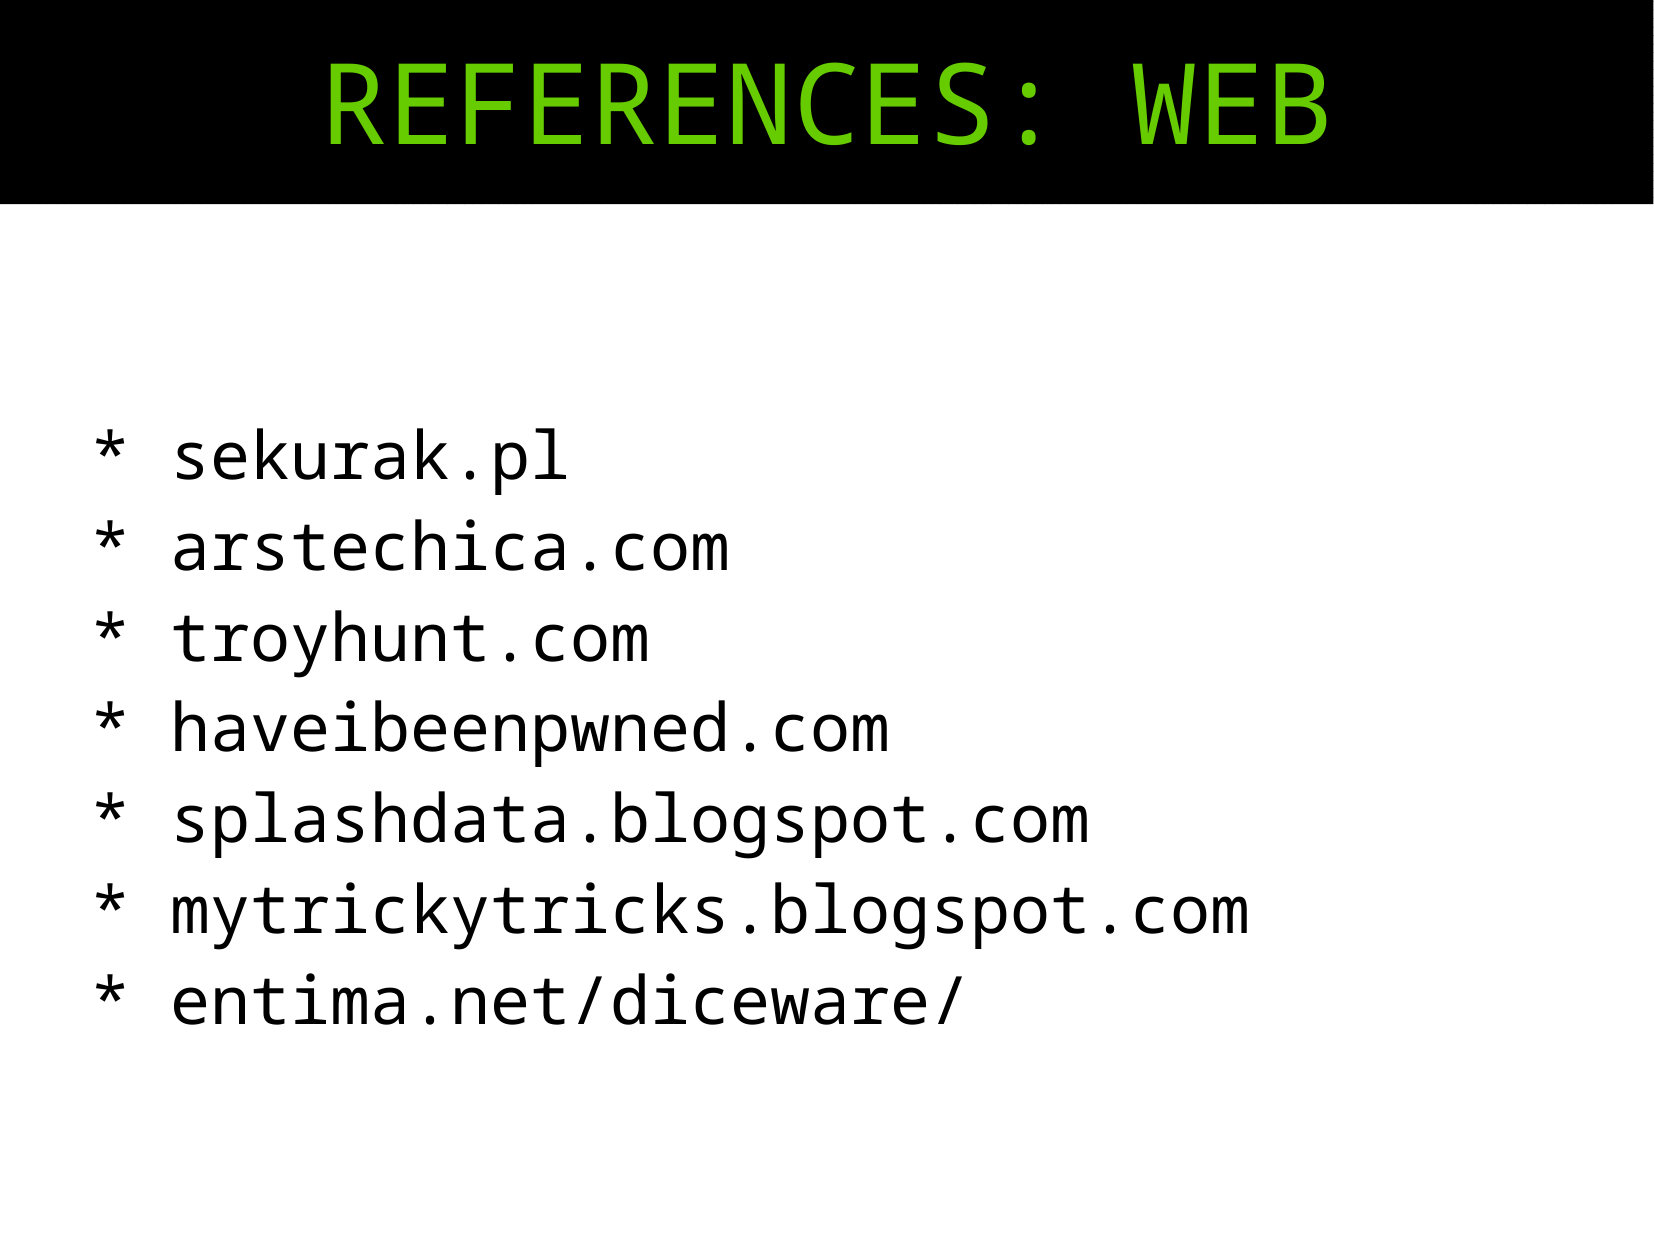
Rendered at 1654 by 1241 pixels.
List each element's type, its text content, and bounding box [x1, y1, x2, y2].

subtitle * sekurak.pl * arstechica.com * troyhunt.com * haveibeenpwned.com * splashdata.blogspot.com * mytrickytricks.blogspot.com * entima.net/diceware/ [90, 299, 1621, 1153]
title REFERENCES: WEB [0, 0, 1654, 205]
